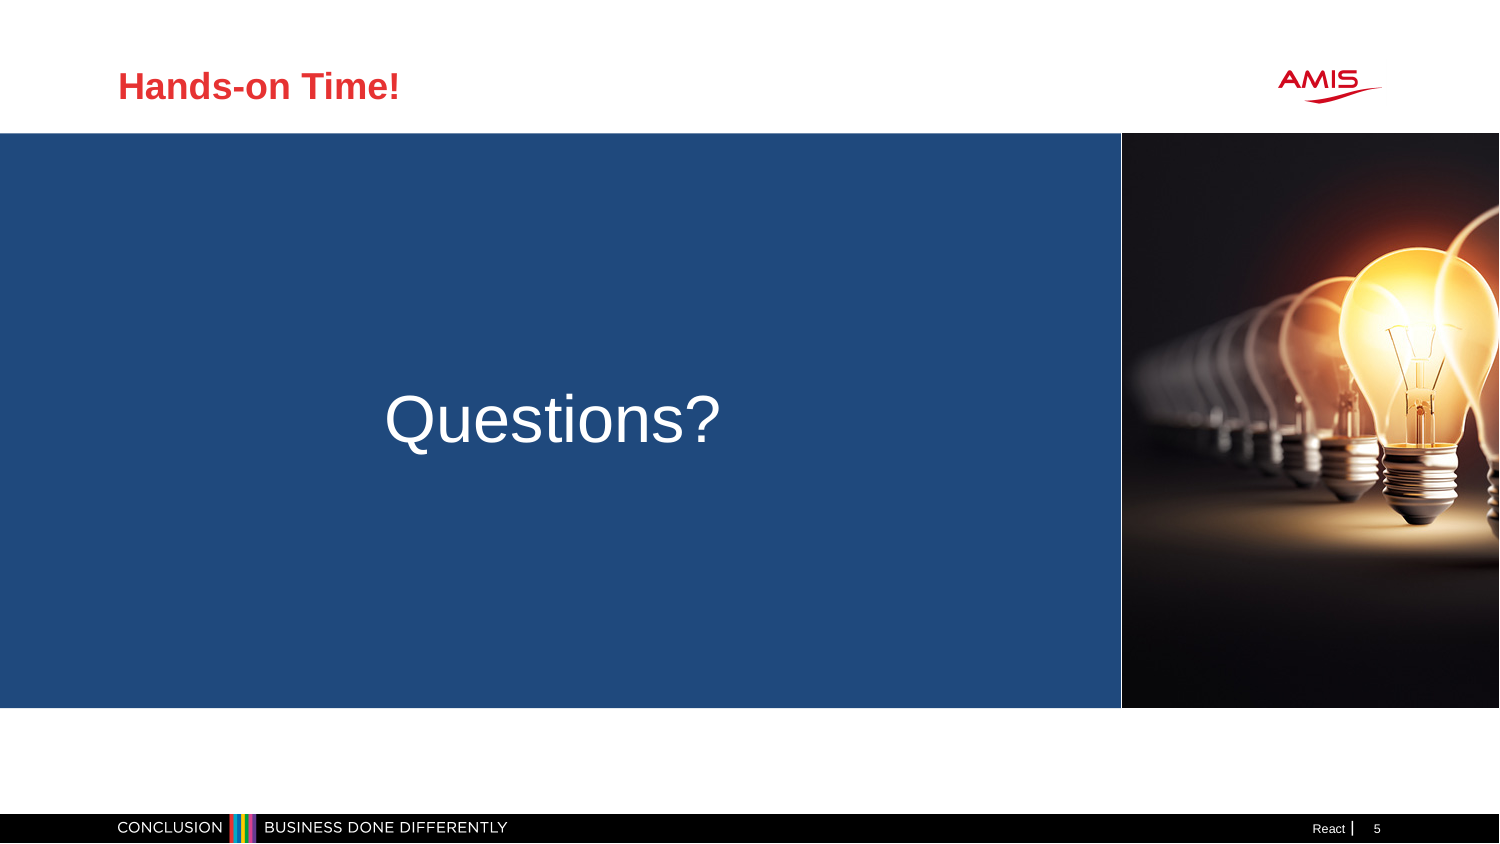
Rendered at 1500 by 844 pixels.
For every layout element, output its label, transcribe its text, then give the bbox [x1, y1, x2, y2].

text_box <number> [1358, 820, 1381, 838]
picture [1204, 59, 1387, 106]
picture [0, 814, 236, 843]
text_box Hands-on Time! [118, 47, 1204, 129]
picture [1122, 132, 1499, 708]
text_box React [814, 820, 1346, 838]
picture [239, 814, 1499, 843]
text_box Questions? [385, 359, 780, 487]
